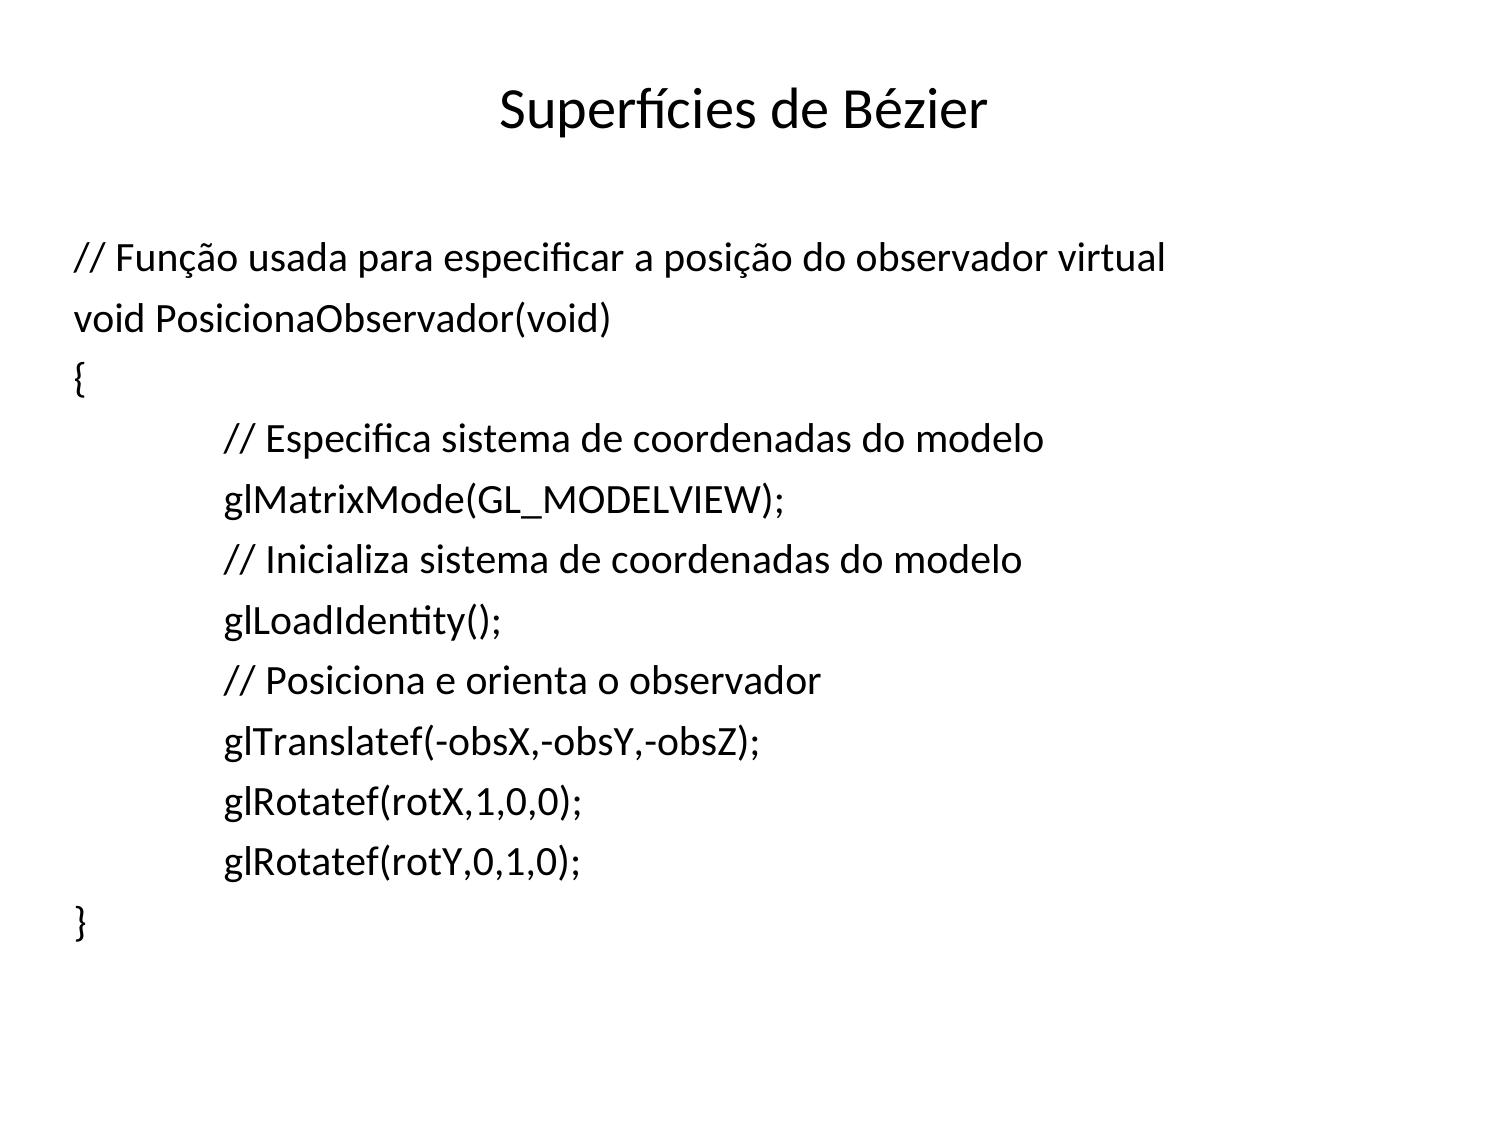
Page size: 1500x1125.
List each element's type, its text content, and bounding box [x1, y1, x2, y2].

title Superfícies de Bézier [23, 46, 1465, 165]
text_box // Função usada para especificar a posição do observador virtual void PosicionaObservador(void) { // Especifica sistema de coordenadas do modelo glMatrixMode(GL_MODELVIEW); // Inicializa sistema de coordenadas do modelo glLoadIdentity(); // Posiciona e orienta o observador glTranslatef(-obsX,-obsY,-obsZ); glRotatef(rotX,1,0,0); glRotatef(rotY,0,1,0); } [58, 222, 1336, 1090]
